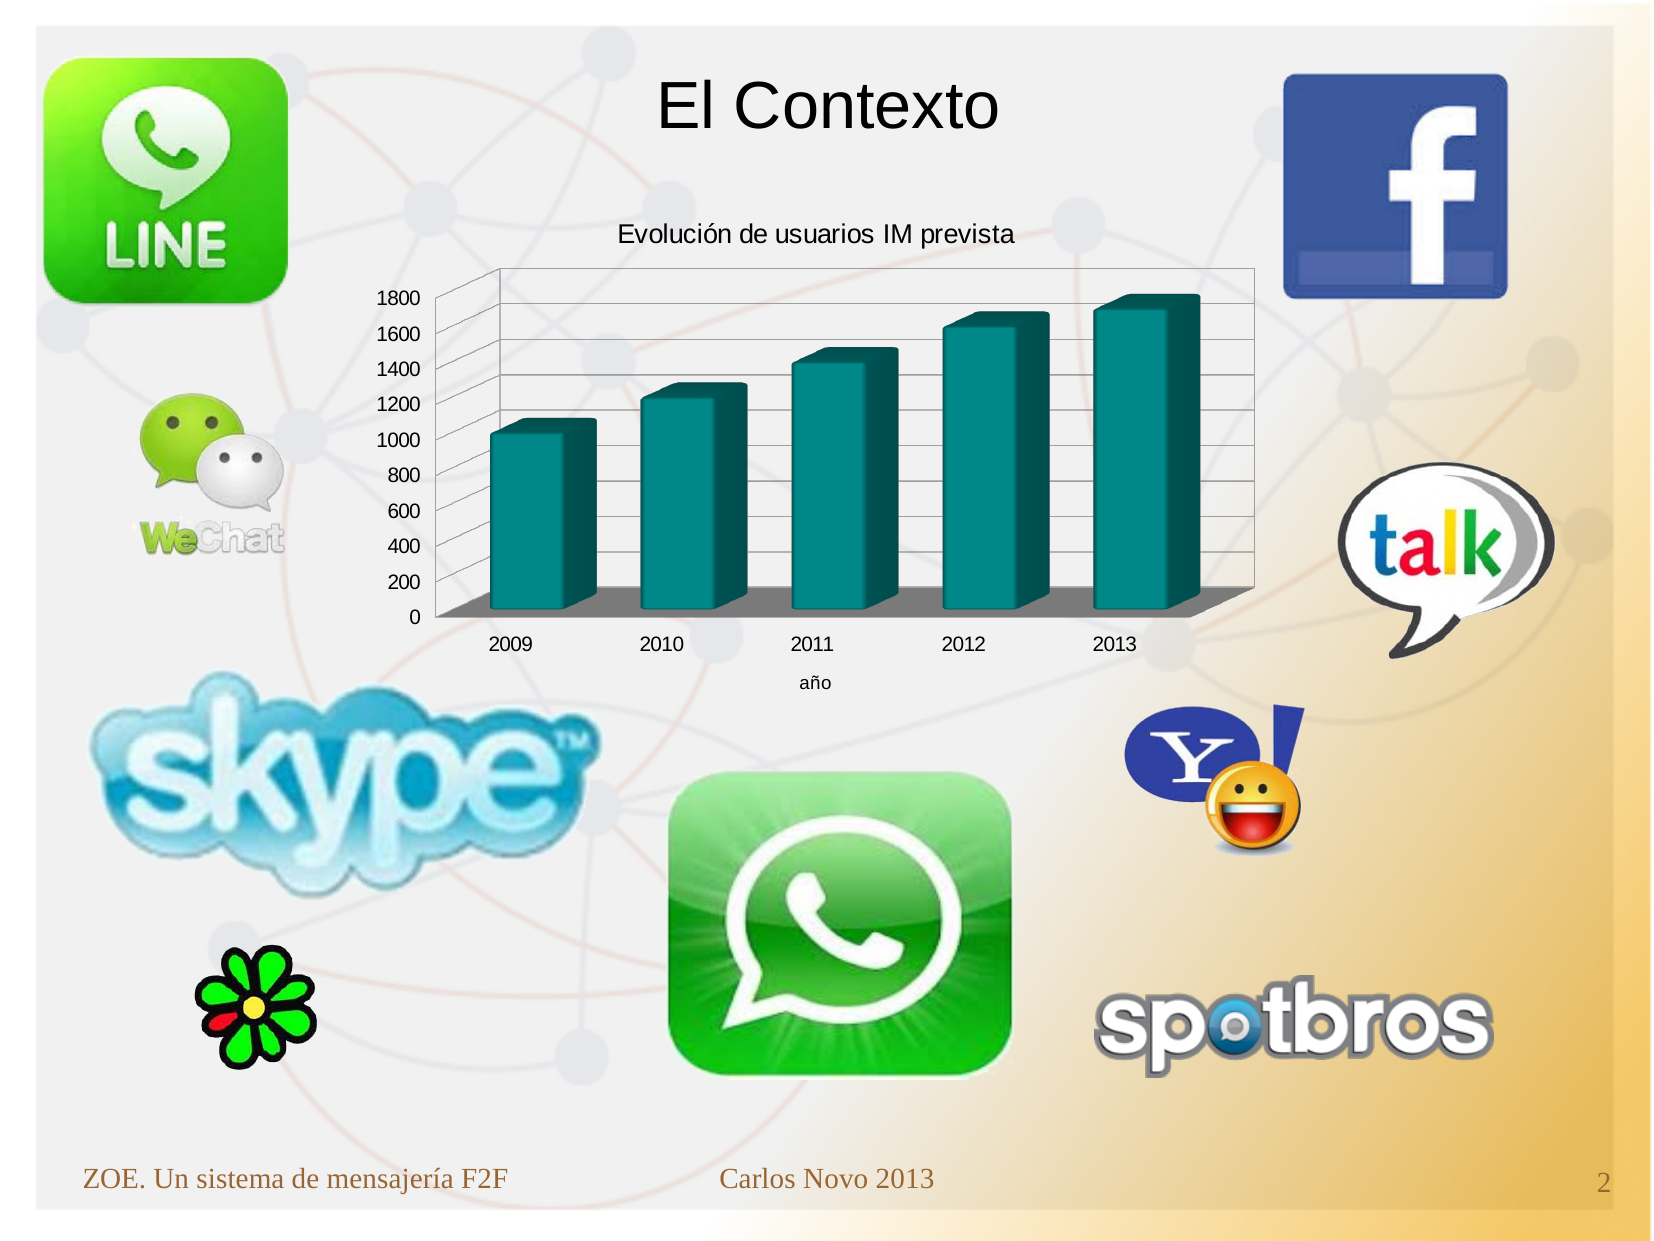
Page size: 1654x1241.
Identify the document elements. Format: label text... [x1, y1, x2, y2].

chart [344, 193, 1288, 725]
picture [0, 0, 1654, 1241]
text_box El Contexto [628, 43, 1028, 167]
